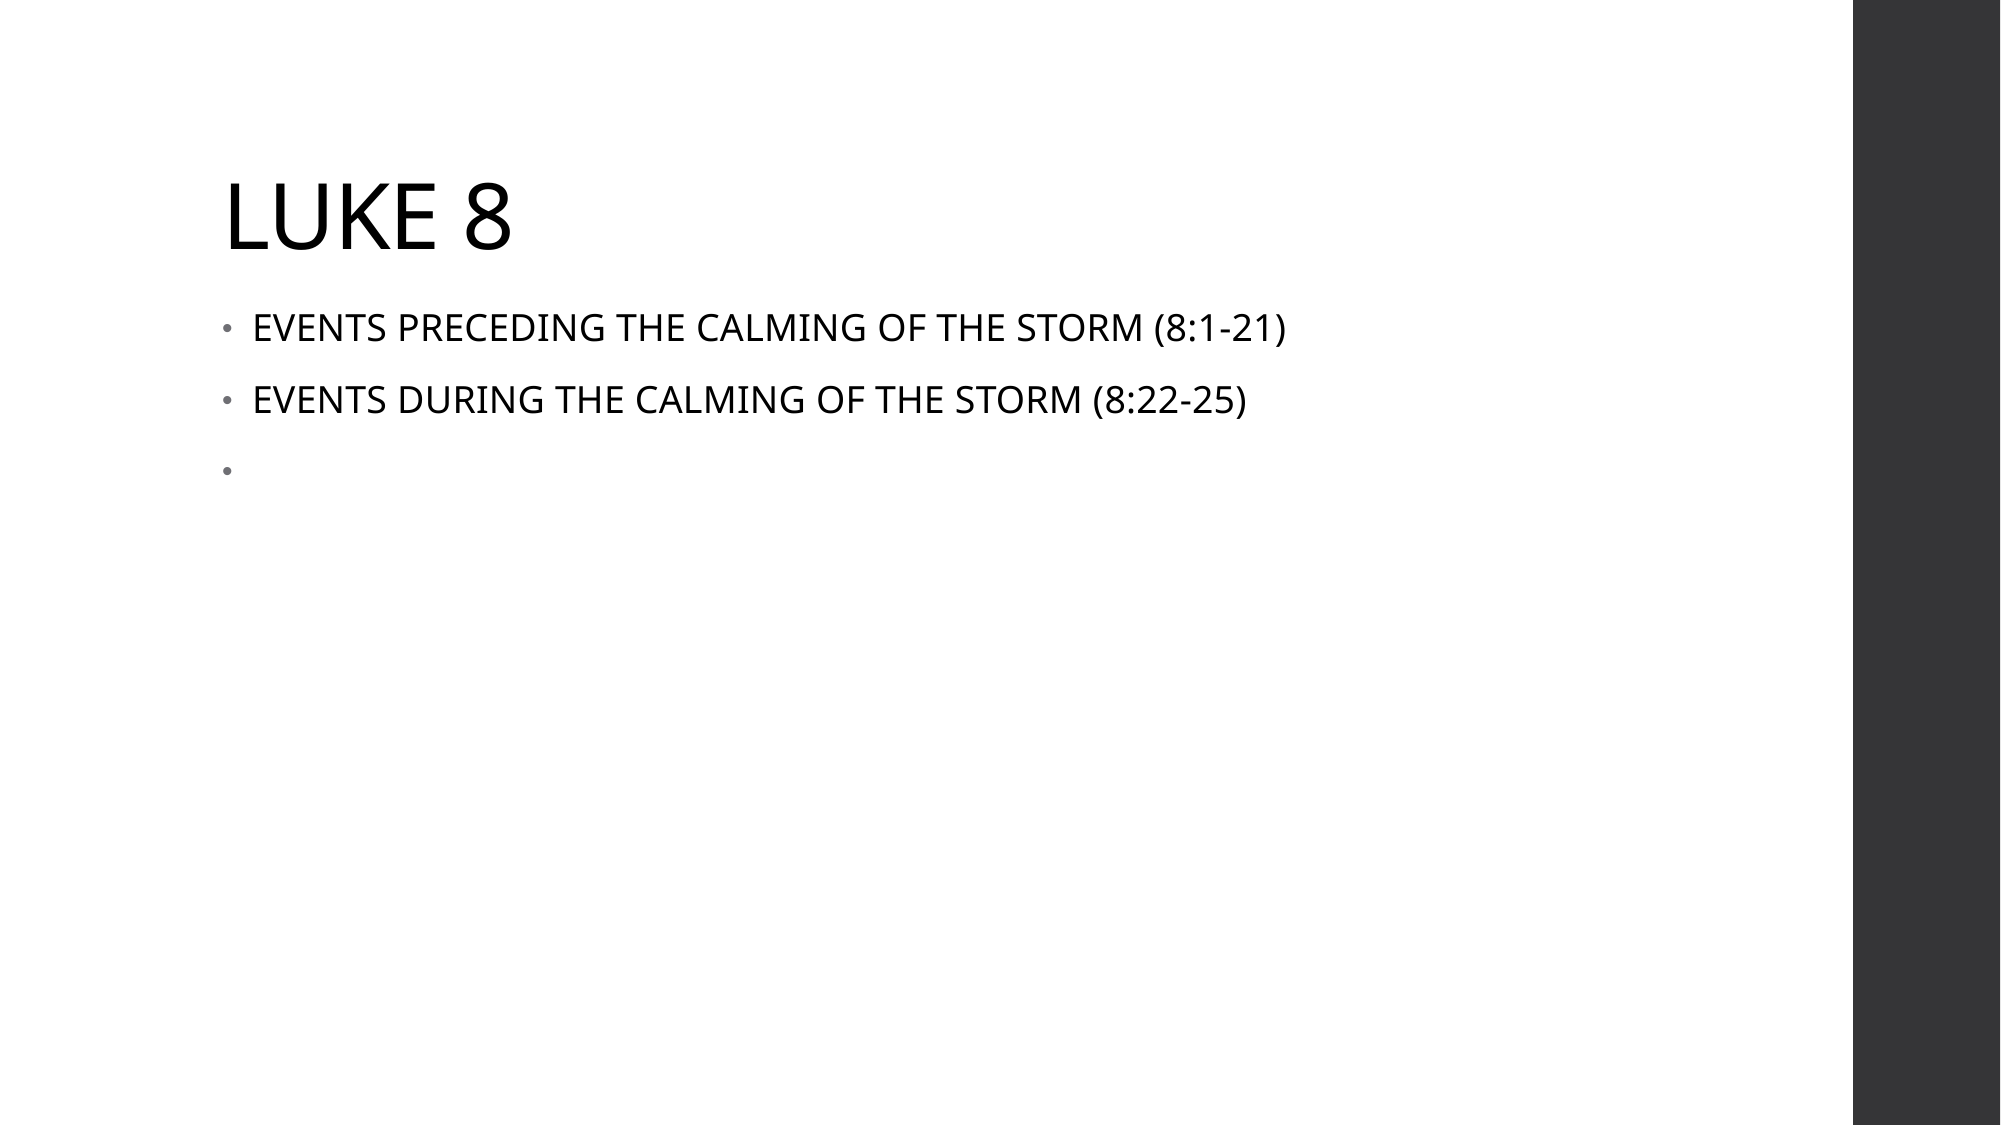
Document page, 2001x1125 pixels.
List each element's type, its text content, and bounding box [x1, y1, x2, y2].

list EVENTS PRECEDING THE CALMING OF THE STORM (8:1-21) EVENTS DURING THE CALMING OF THE STORM (8:22-25) [206, 299, 1617, 1014]
title LUKE 8 [206, 60, 1797, 278]
